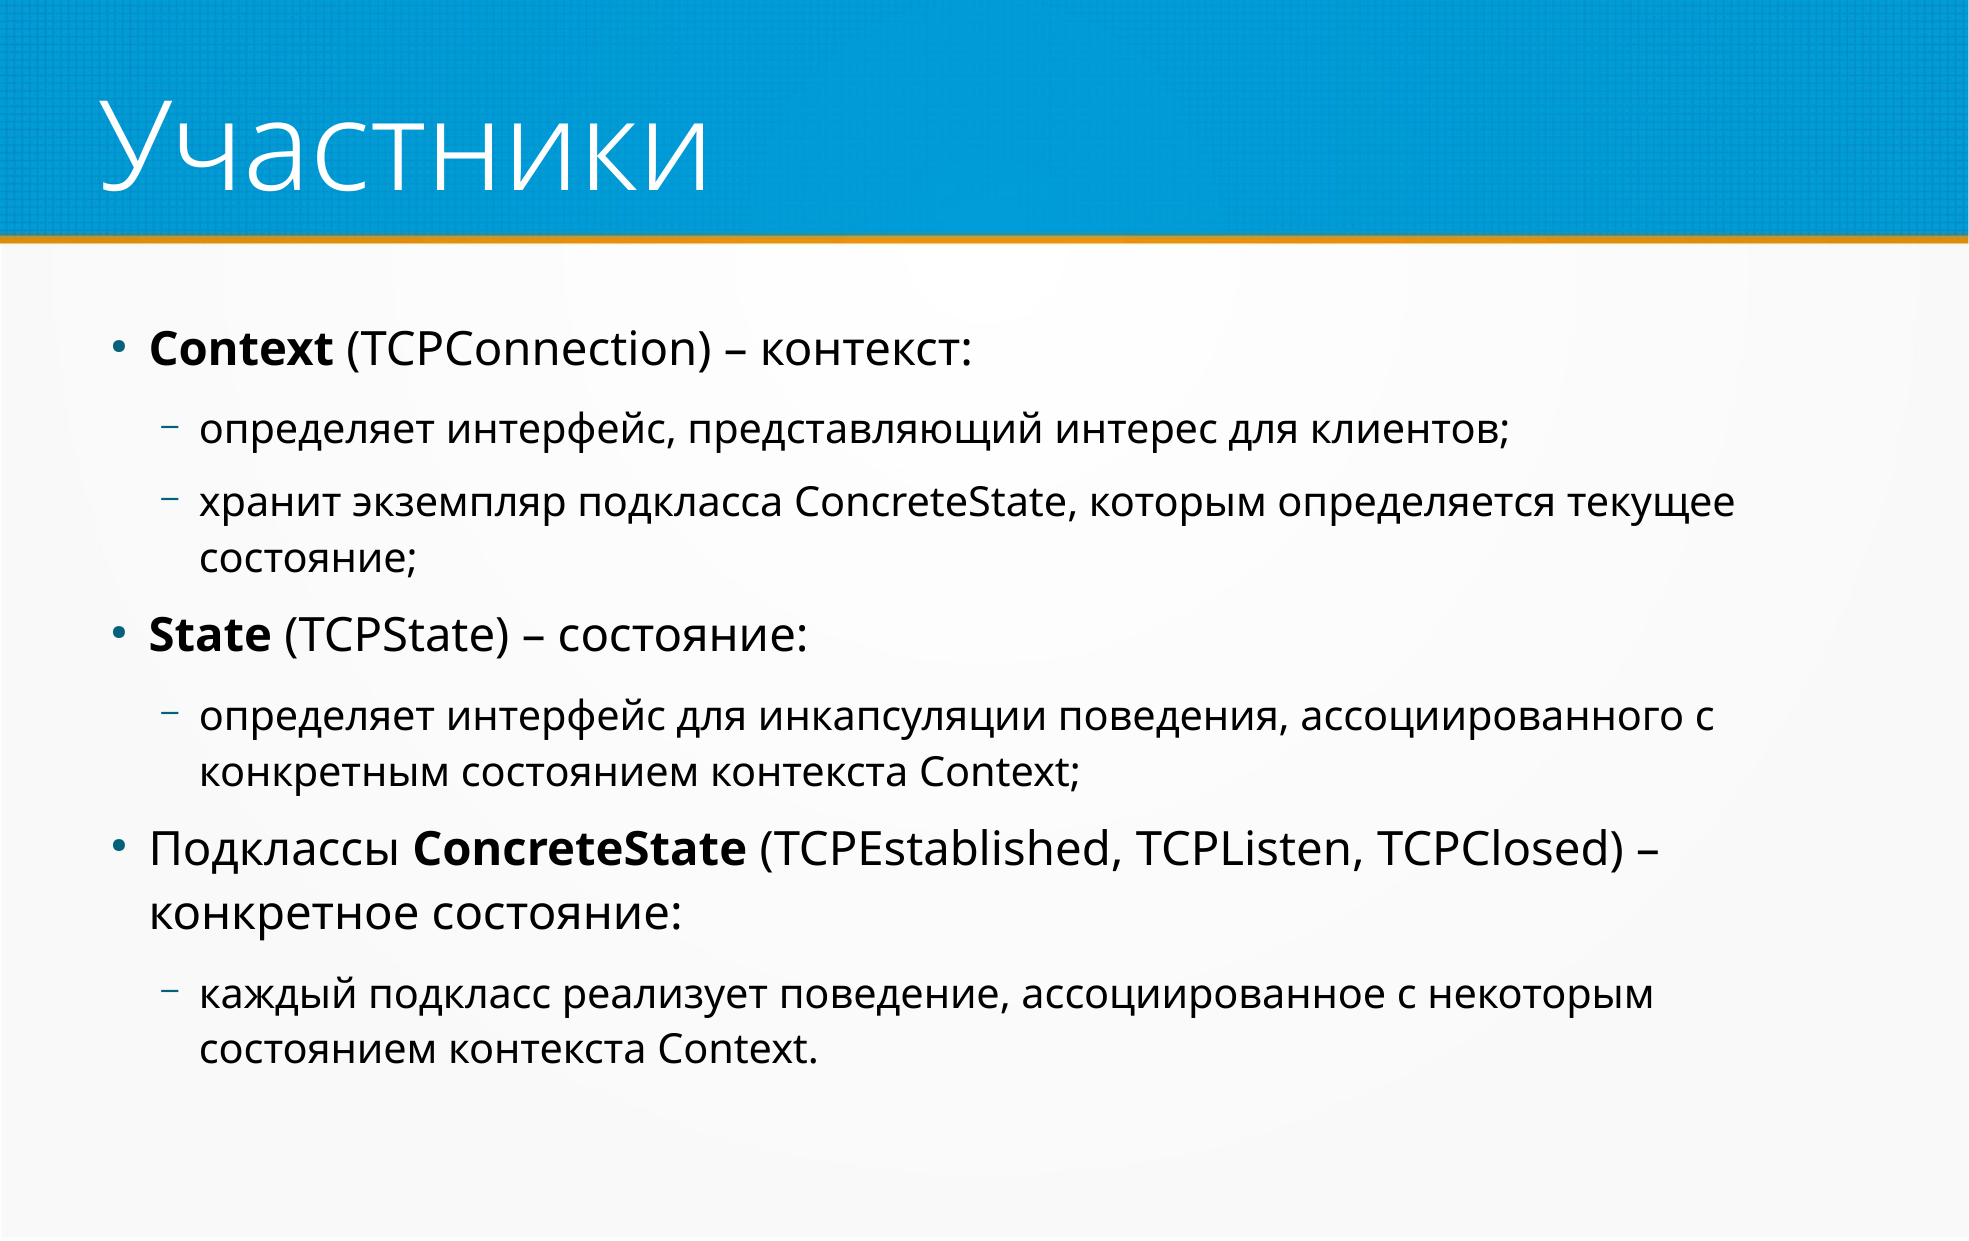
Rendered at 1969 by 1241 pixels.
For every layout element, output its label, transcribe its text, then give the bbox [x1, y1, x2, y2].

picture [0, 233, 1969, 1241]
title Участники [98, 19, 1870, 227]
list Context (TCPConnection) – контекст: определяет интерфейс, представляющий интерес для клиентов; хранит экземпляр подкласса ConcreteState, которым определяется текущее состояние; State (TCPState) – состояние: определяет интерфейс для инкапсуляции поведения, ассоциированного с конкретным состоянием контекста Context; Подклассы ConcreteState (TCPEstablished, TCPListen, TCPClosed) – конкретное состояние: каждый подкласс реализует поведение, ассоциированное с некоторым состоянием контекста Context. [98, 315, 1861, 1081]
